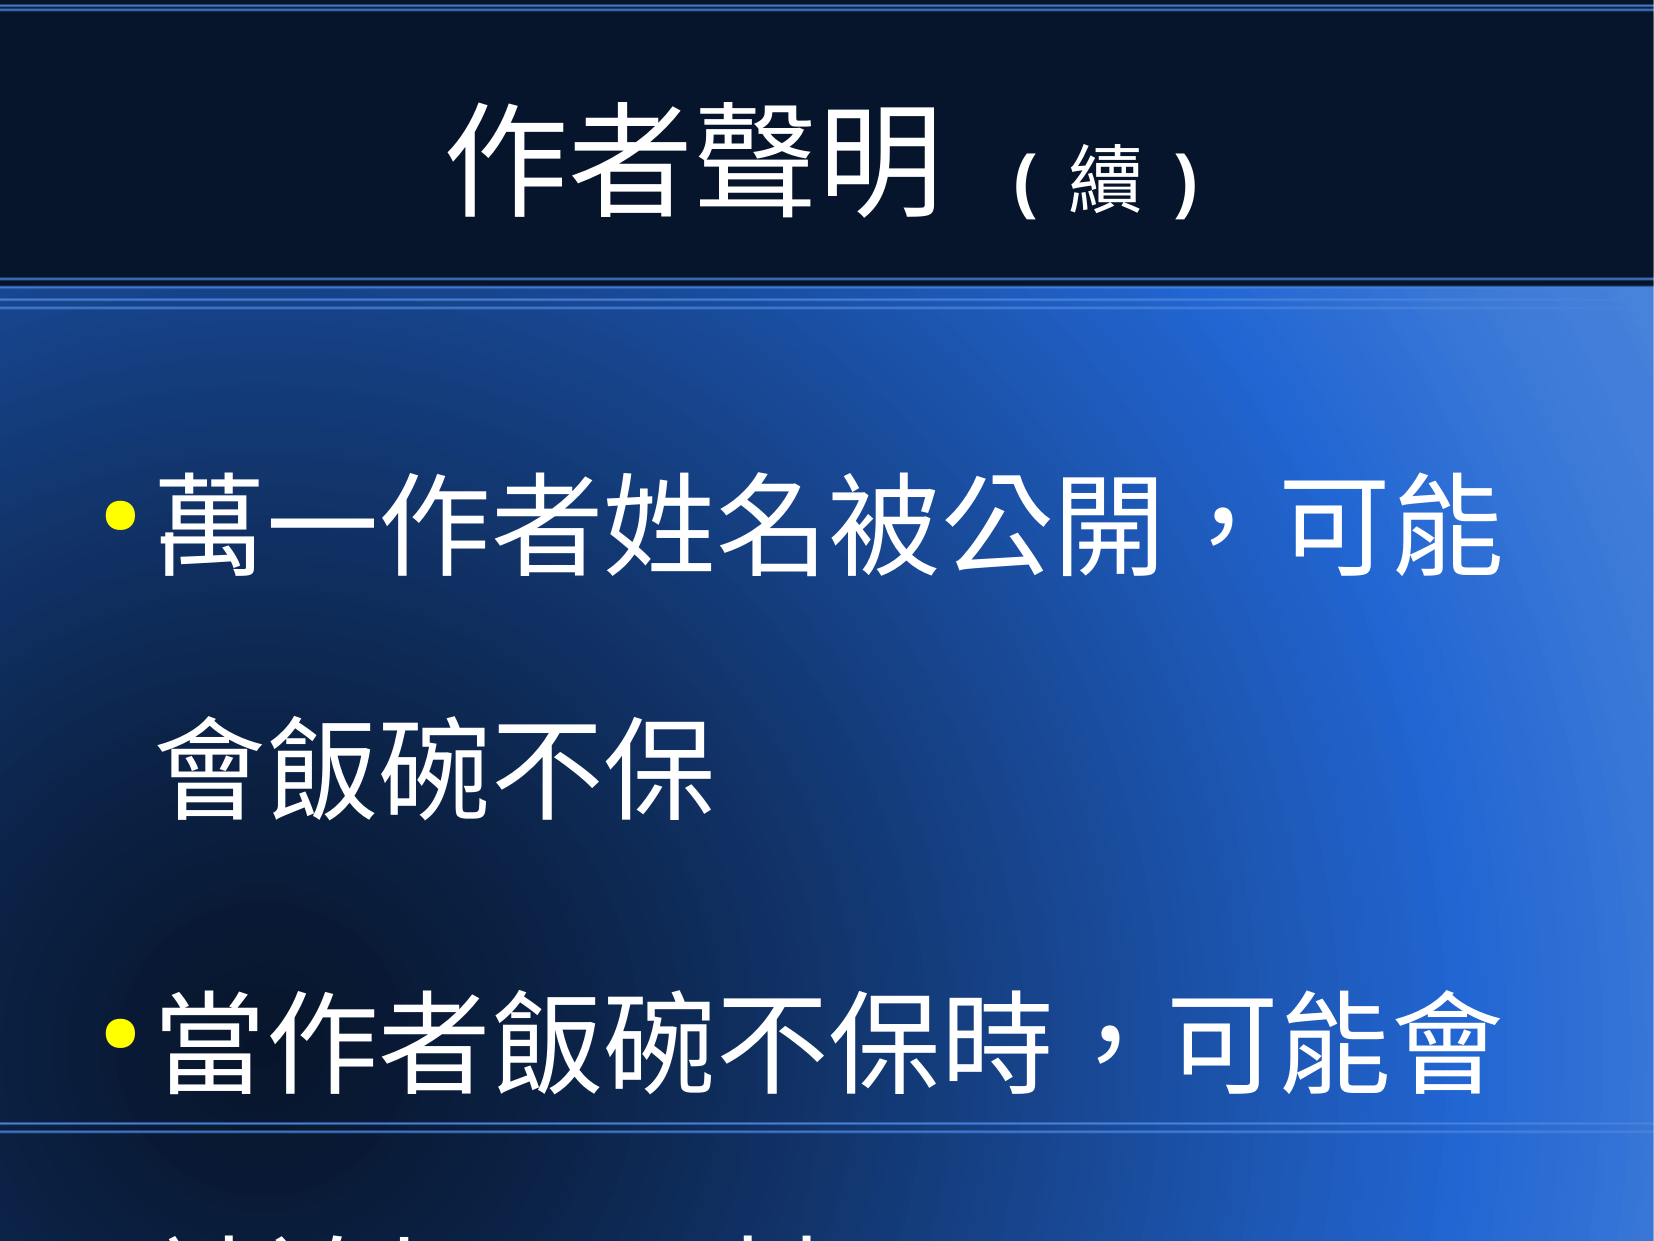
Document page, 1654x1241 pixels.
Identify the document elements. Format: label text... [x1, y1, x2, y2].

picture [0, 0, 1654, 1241]
list 萬一作者姓名被公開，可能會飯碗不保 當作者飯碗不保時，可能會被迫加入丐幫 [82, 355, 1571, 1241]
title 作者聲明 (續) [82, 49, 1571, 257]
